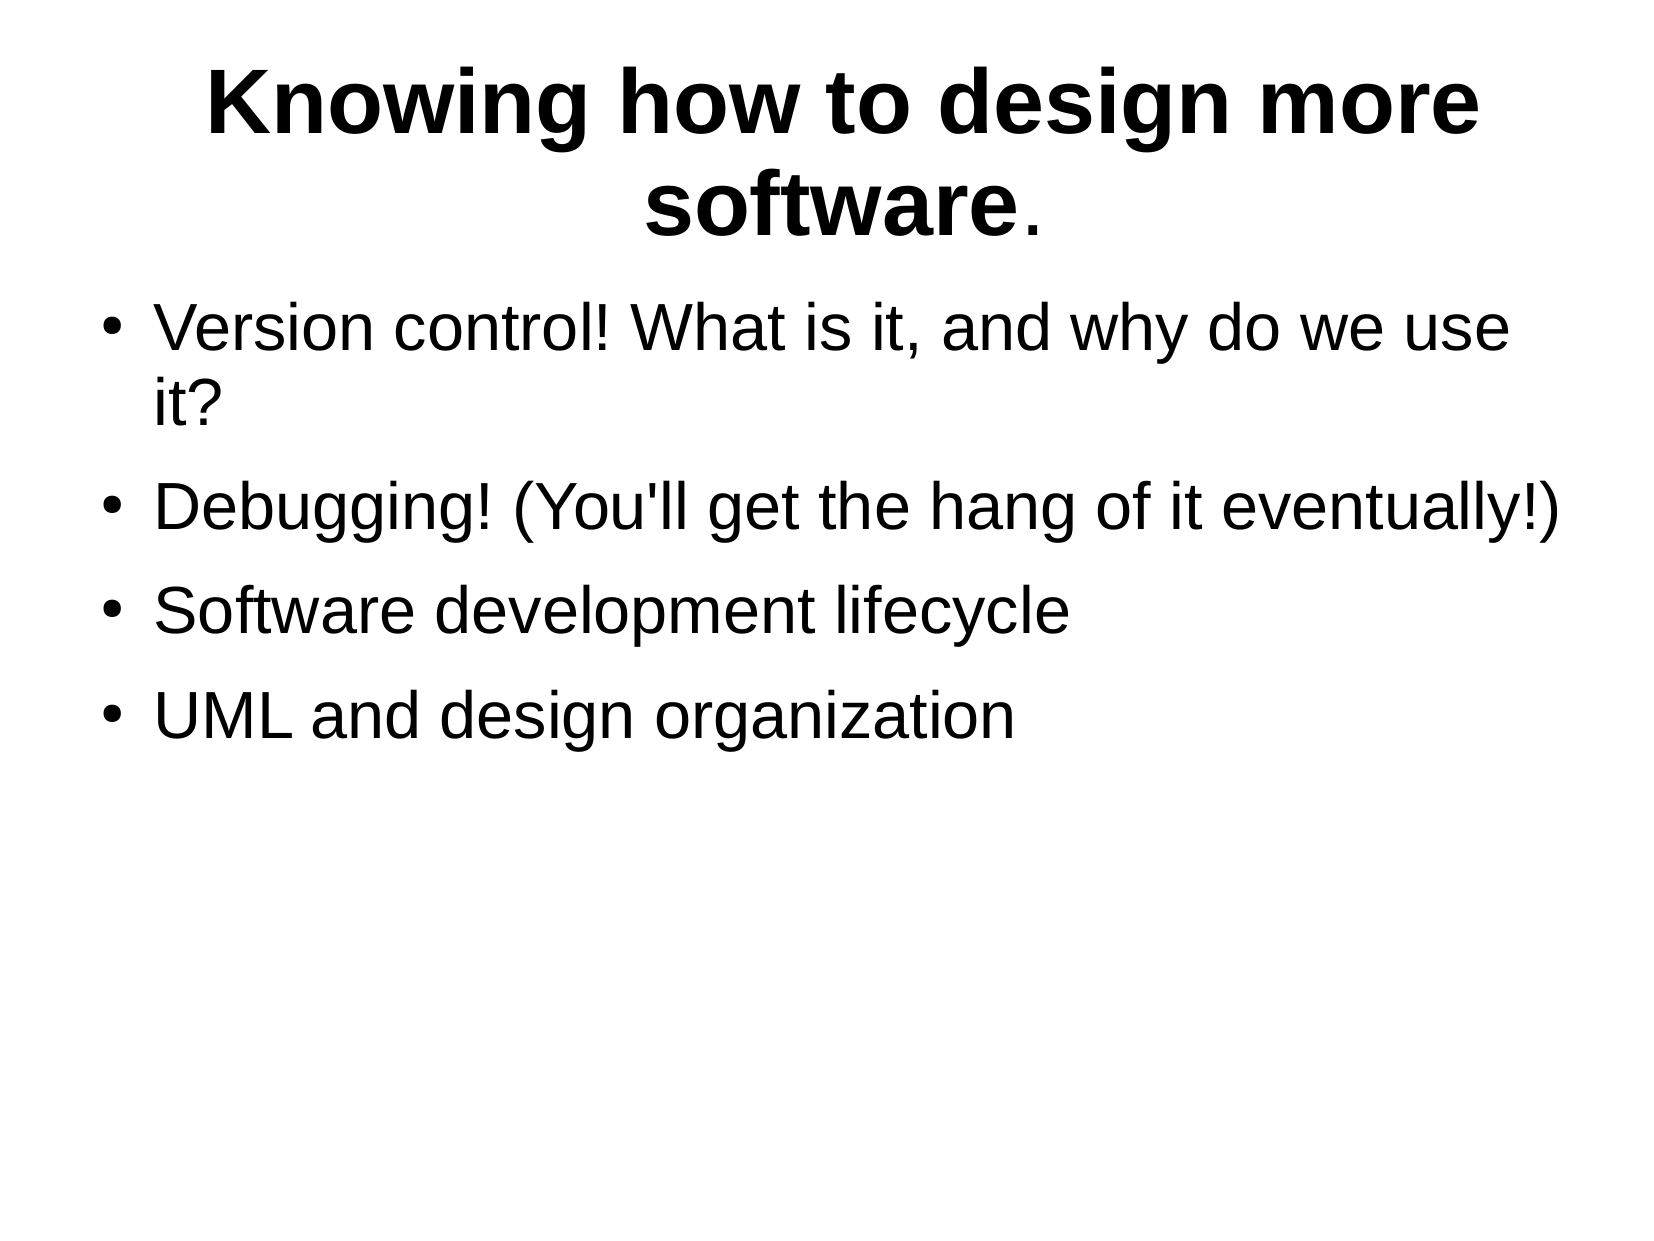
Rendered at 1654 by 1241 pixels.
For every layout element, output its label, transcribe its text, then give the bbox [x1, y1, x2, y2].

list Version control! What is it, and why do we use it? Debugging! (You'll get the hang of it eventually!) Software development lifecycle UML and design organization [82, 290, 1571, 1010]
title Knowing how to design more software. [82, 49, 1571, 257]
